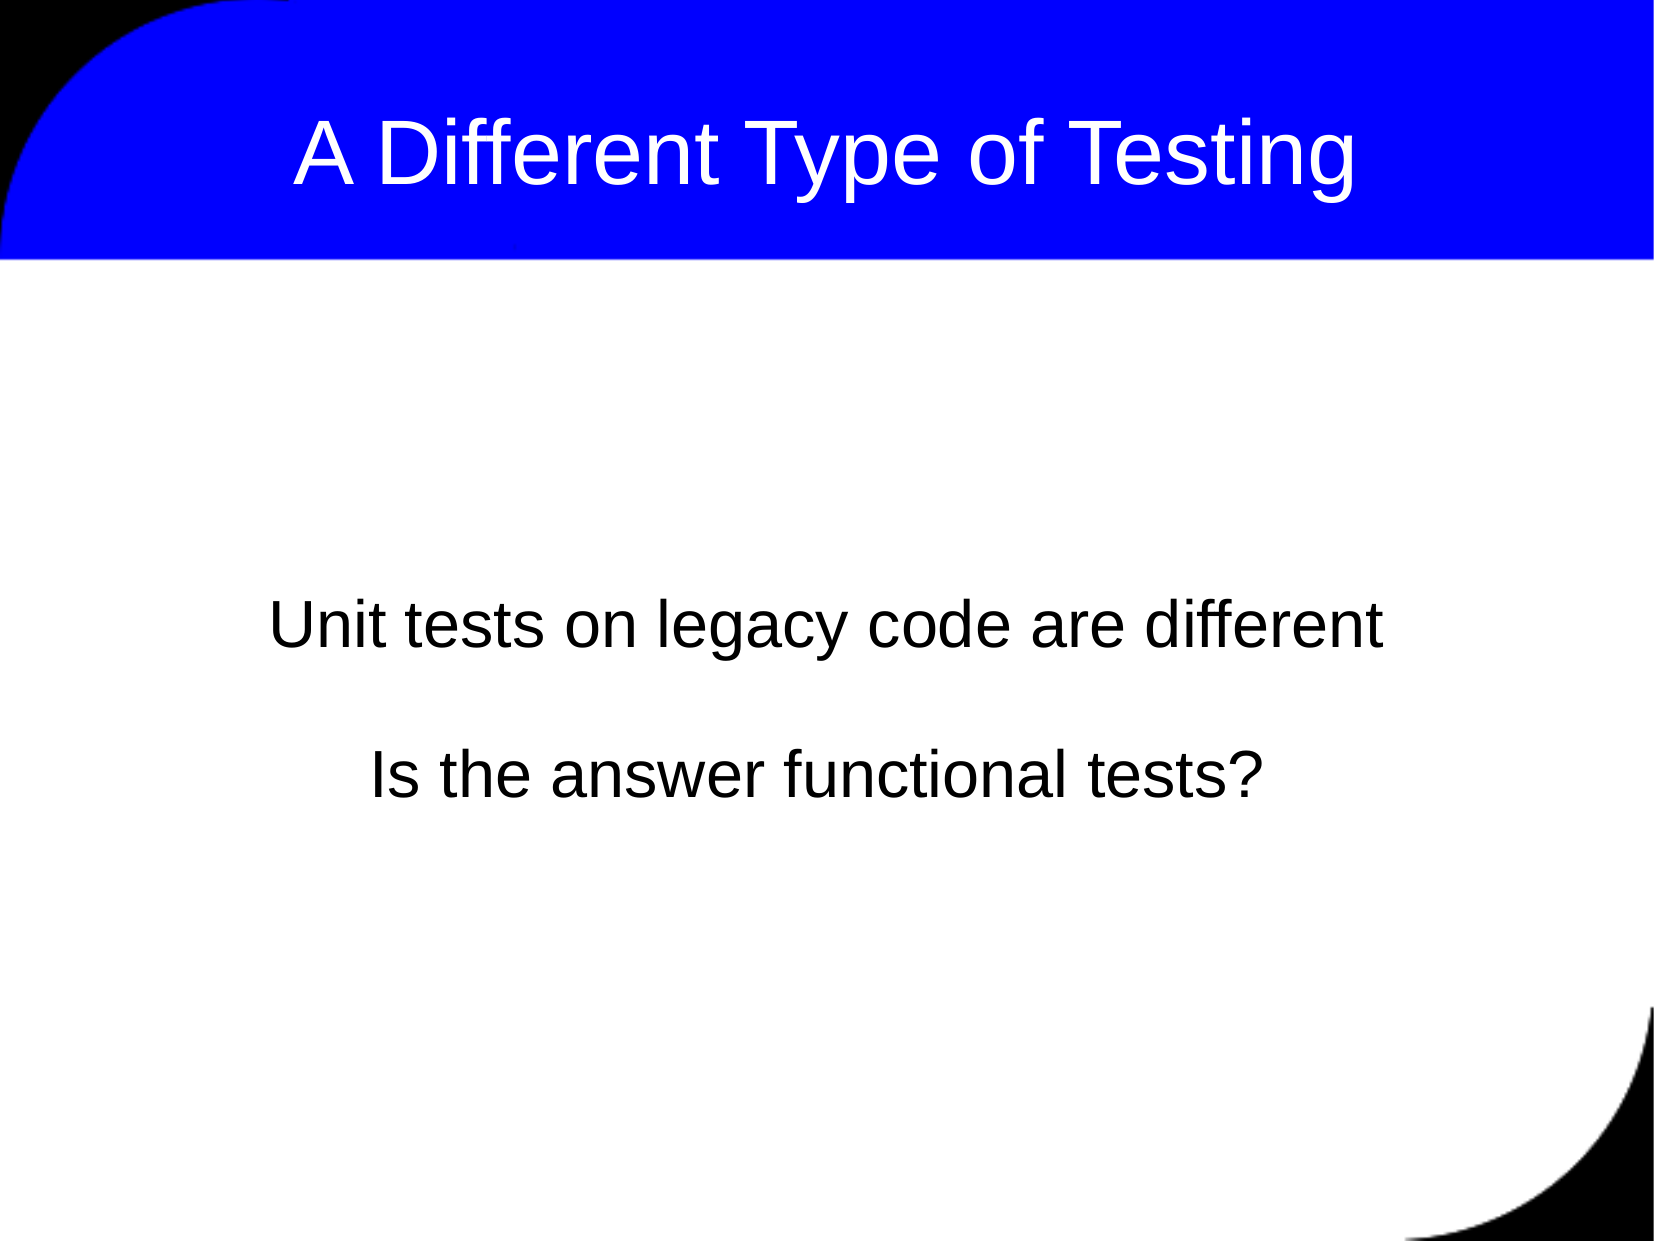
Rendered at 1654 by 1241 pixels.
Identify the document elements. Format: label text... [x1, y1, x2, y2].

subtitle Unit tests on legacy code are different Is the answer functional tests? [82, 297, 1571, 1102]
title A Different Type of Testing [82, 56, 1571, 250]
picture [0, 0, 1654, 1241]
